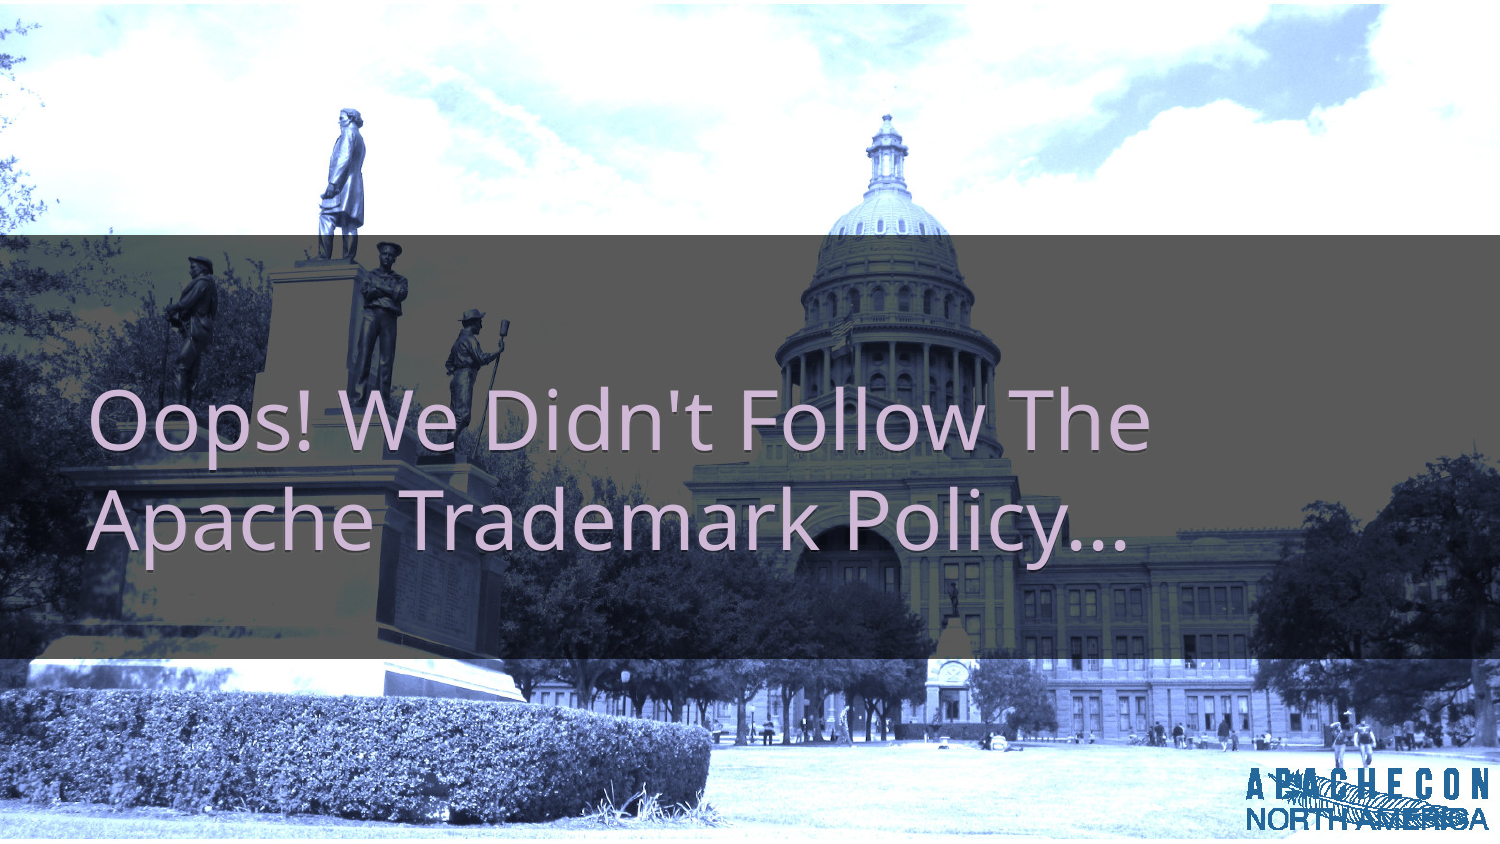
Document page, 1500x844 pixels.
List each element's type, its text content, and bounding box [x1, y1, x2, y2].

picture [0, 0, 1500, 844]
title Oops! We Didn't Follow The Apache Trademark Policy... [71, 359, 1347, 541]
